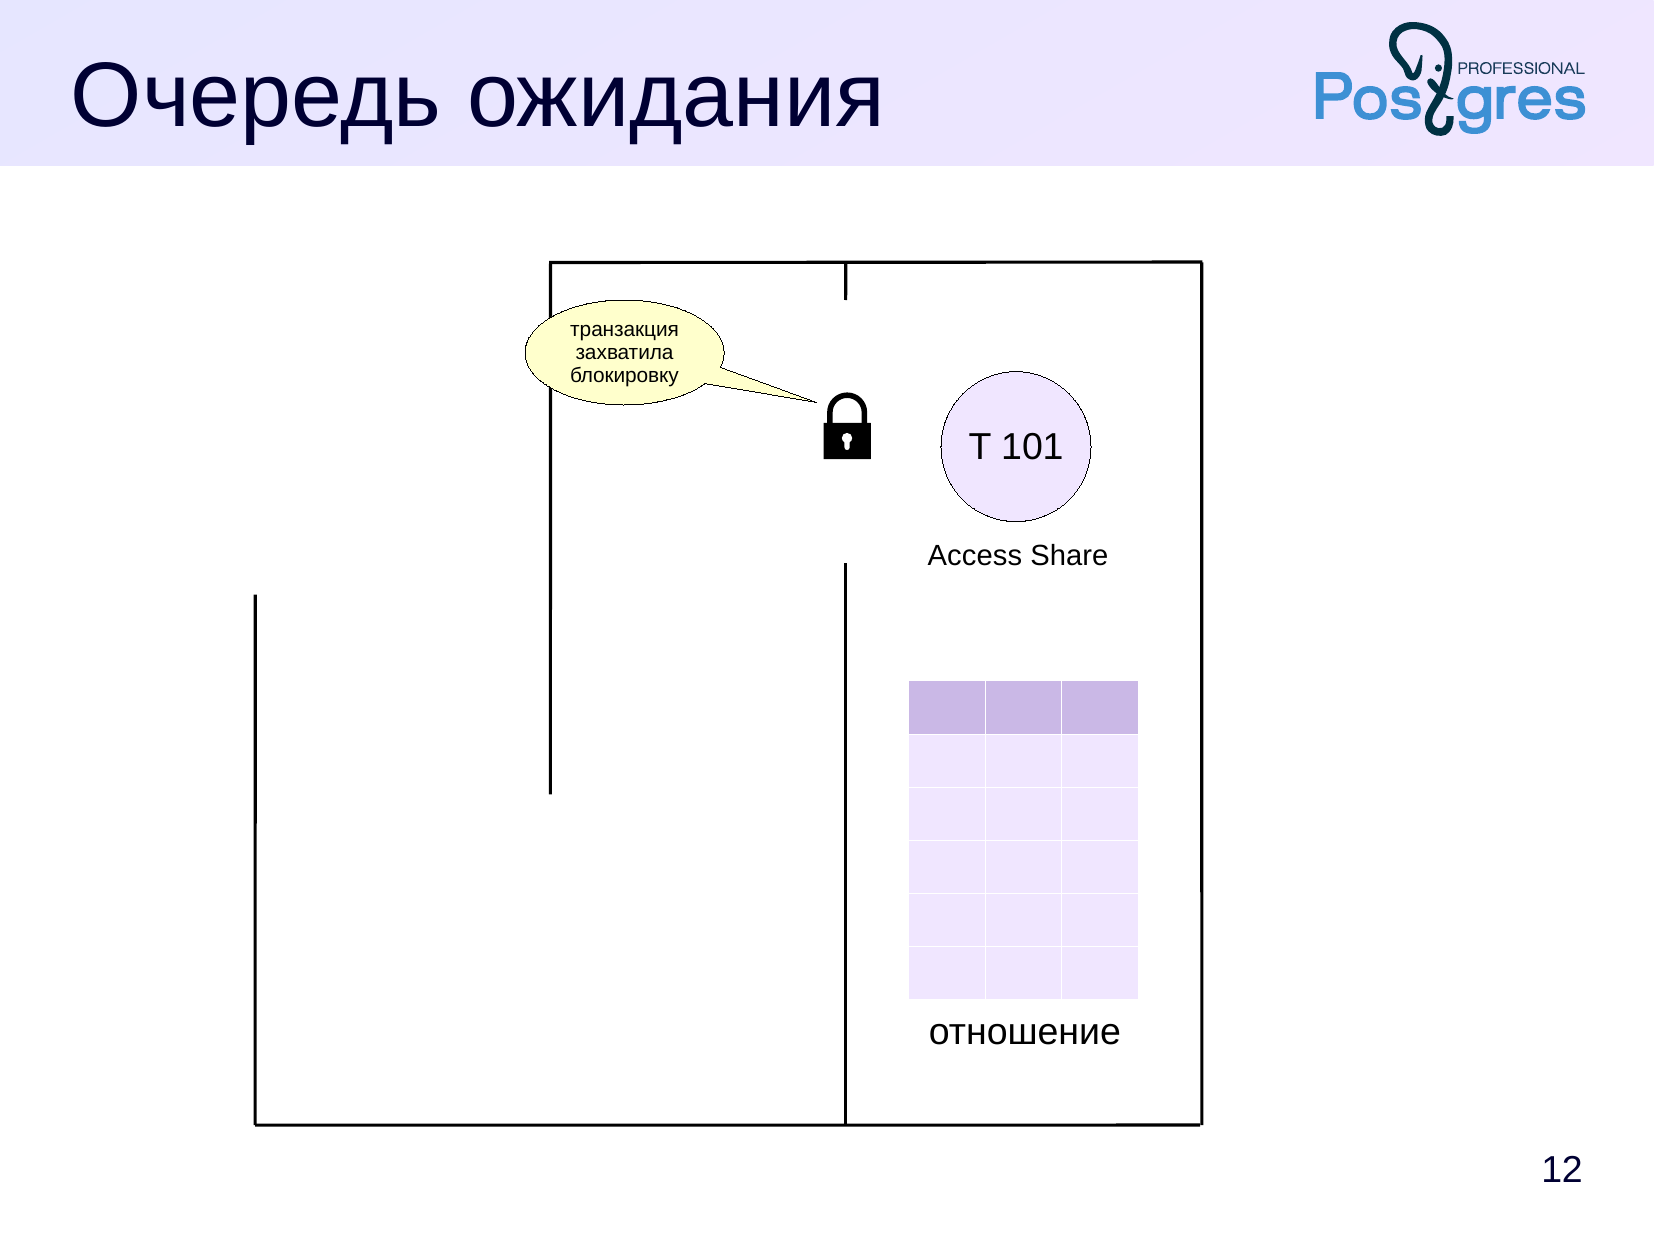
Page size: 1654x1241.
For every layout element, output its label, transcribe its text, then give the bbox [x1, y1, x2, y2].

title Очередь ожидания [70, 43, 1241, 147]
text_box [841, 432, 853, 451]
text_box Access Share [912, 531, 1124, 580]
text_box отношение [939, 1000, 1111, 1068]
text_box [908, 680, 1139, 1000]
text_box T 101 [940, 371, 1092, 522]
picture [823, 392, 871, 460]
text_box транзакция захватила блокировку [525, 300, 817, 406]
